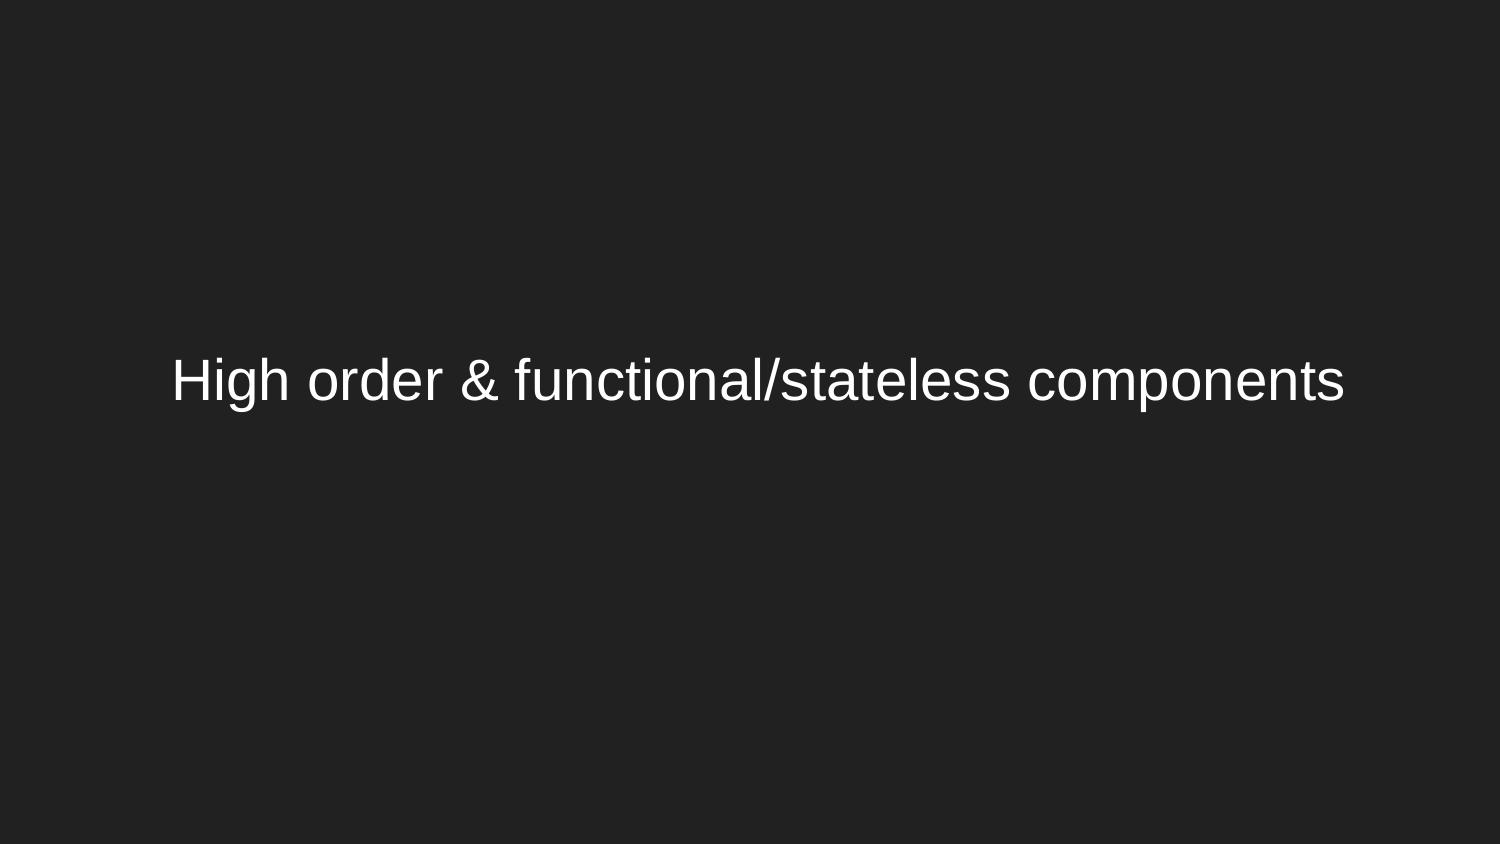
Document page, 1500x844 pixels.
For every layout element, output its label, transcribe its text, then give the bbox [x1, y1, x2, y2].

title High order & functional/stateless components [60, 326, 1459, 421]
